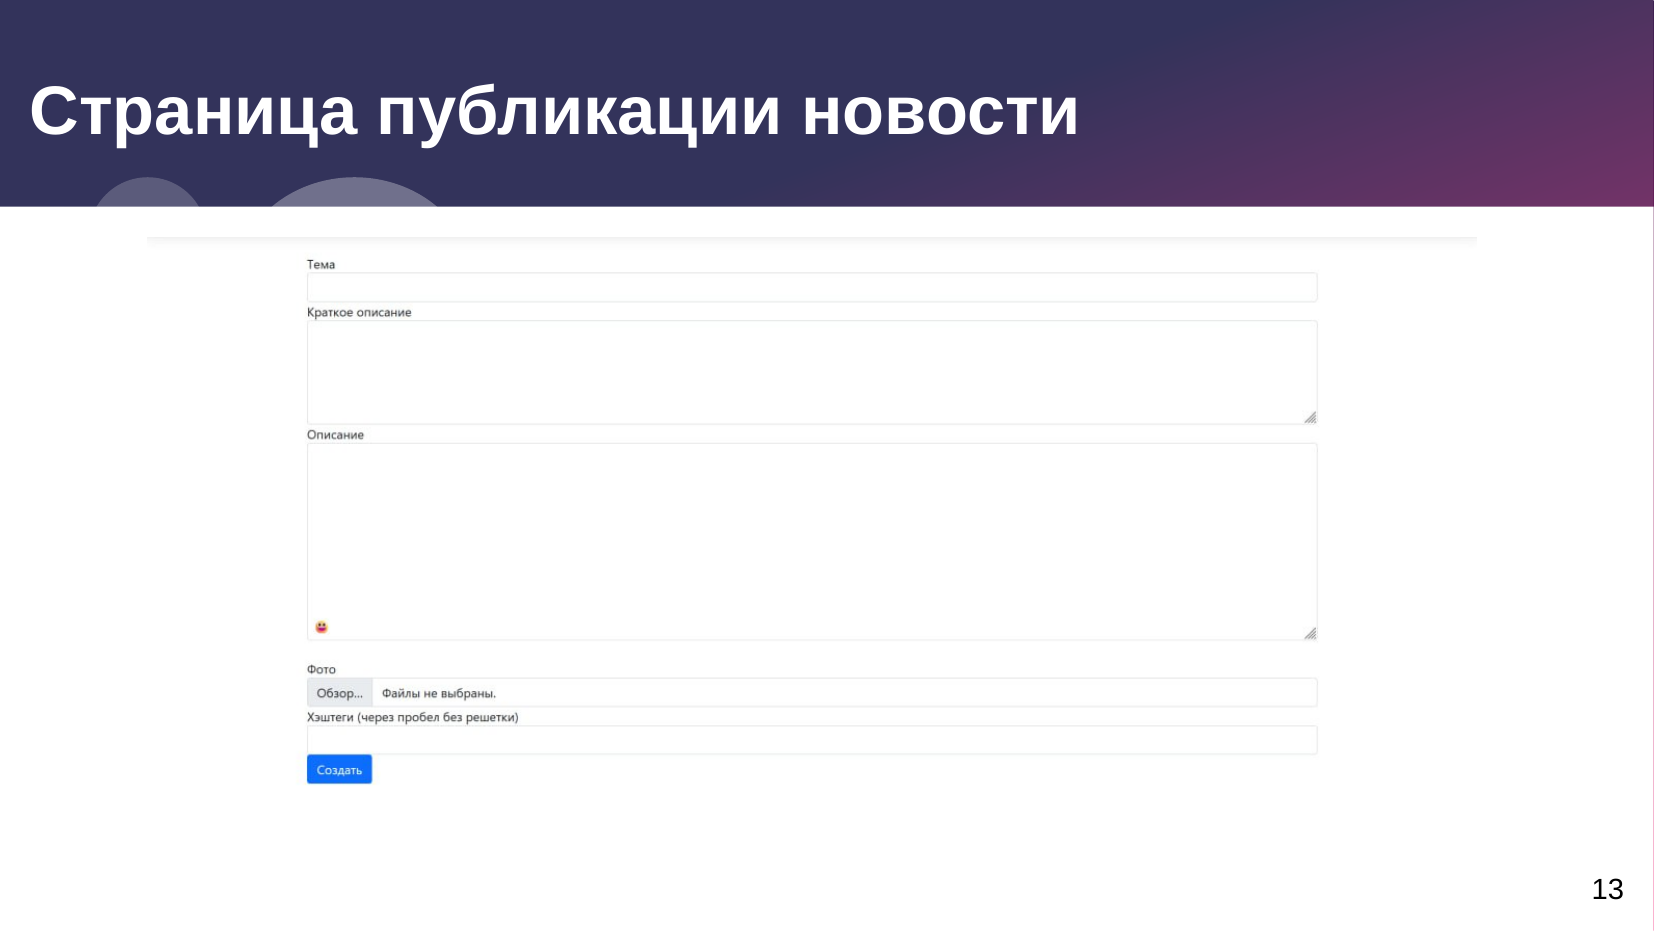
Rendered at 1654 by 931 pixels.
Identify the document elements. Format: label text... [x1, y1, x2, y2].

picture [147, 236, 1477, 901]
title Страница публикации новости [29, 29, 1152, 192]
